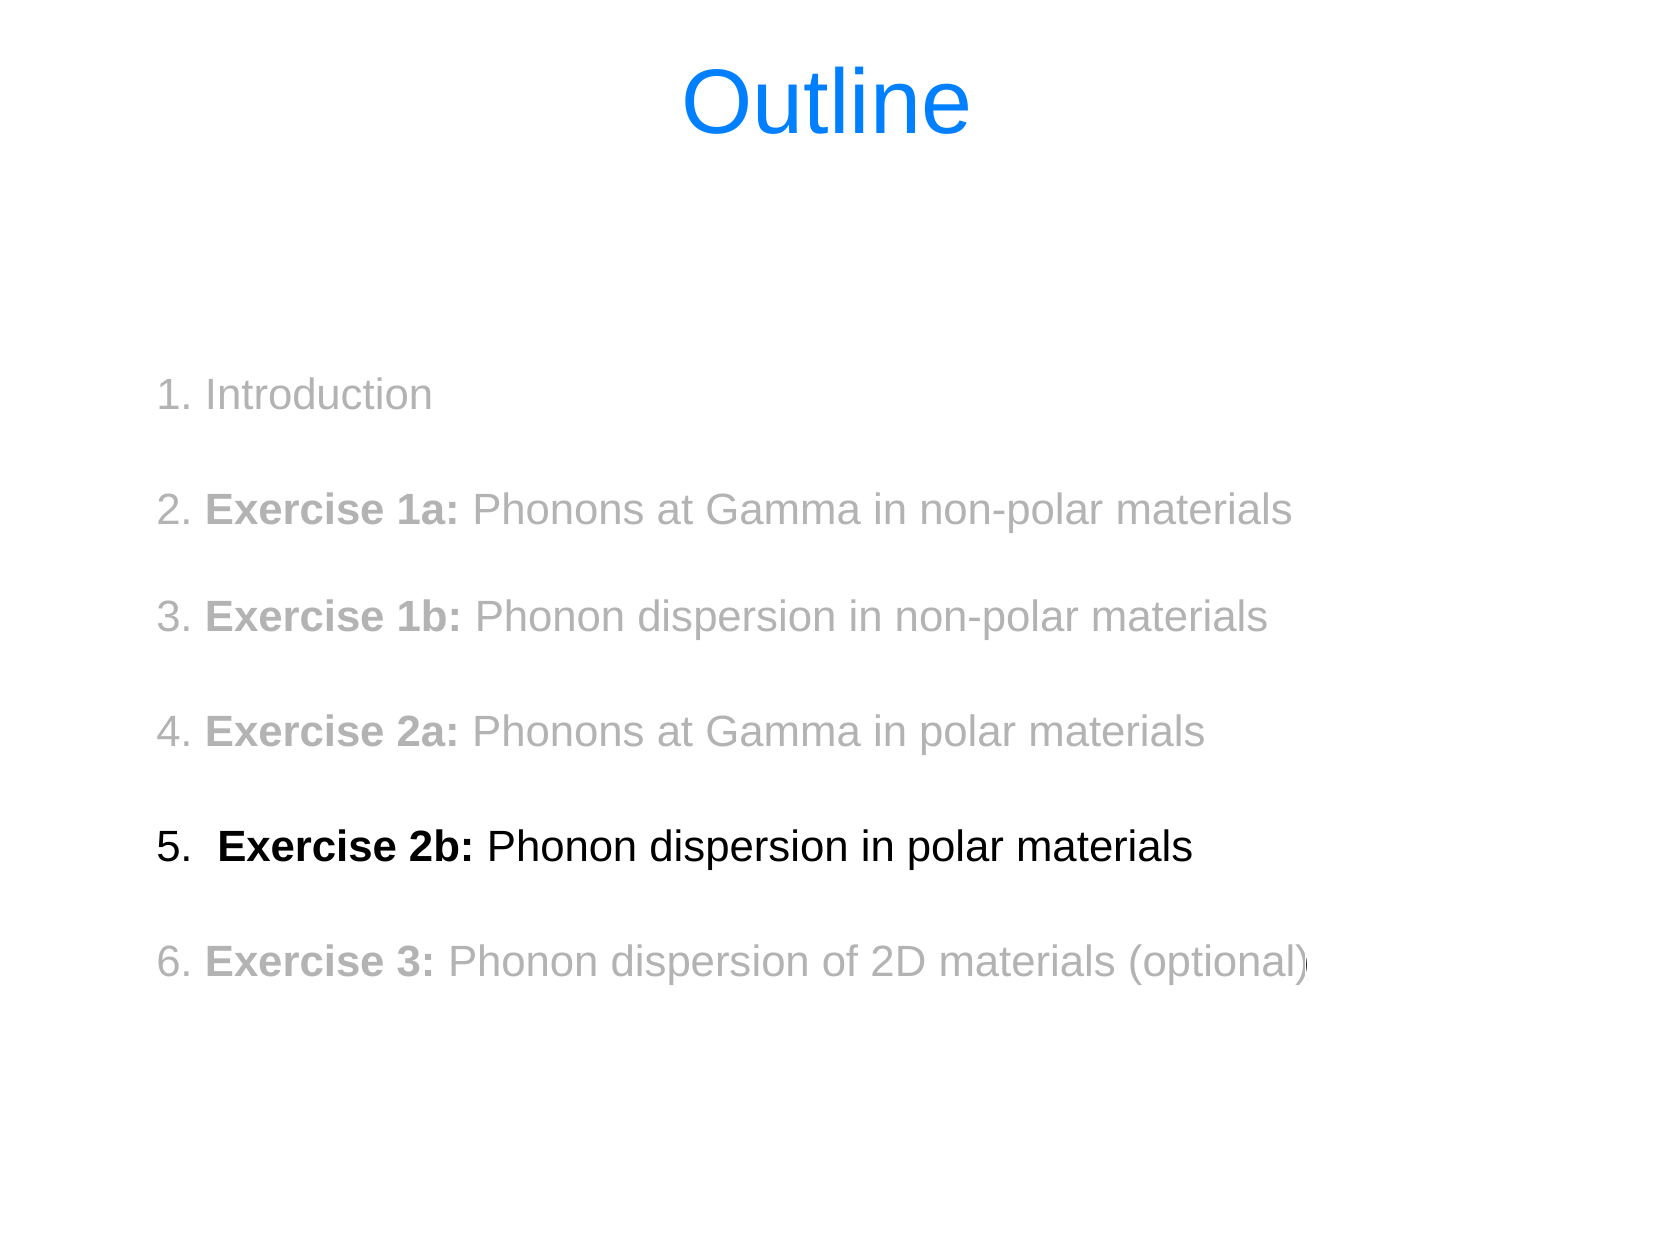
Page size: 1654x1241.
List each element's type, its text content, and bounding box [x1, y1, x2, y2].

list 1. Introduction 2. Exercise 1a: Phonons at Gamma in non-polar materials 3. Exercise 1b: Phonon dispersion in non-polar materials 4. Exercise 2a: Phonons at Gamma in polar materials 5. Exercise 2b: Phonon dispersion in polar materials 6. Exercise 3: Phonon dispersion of 2D materials (optional) [135, 370, 1516, 991]
text_box [135, 914, 1306, 1011]
text_box [147, 294, 1324, 667]
text_box [150, 699, 1321, 795]
title Outline [82, 49, 1572, 257]
